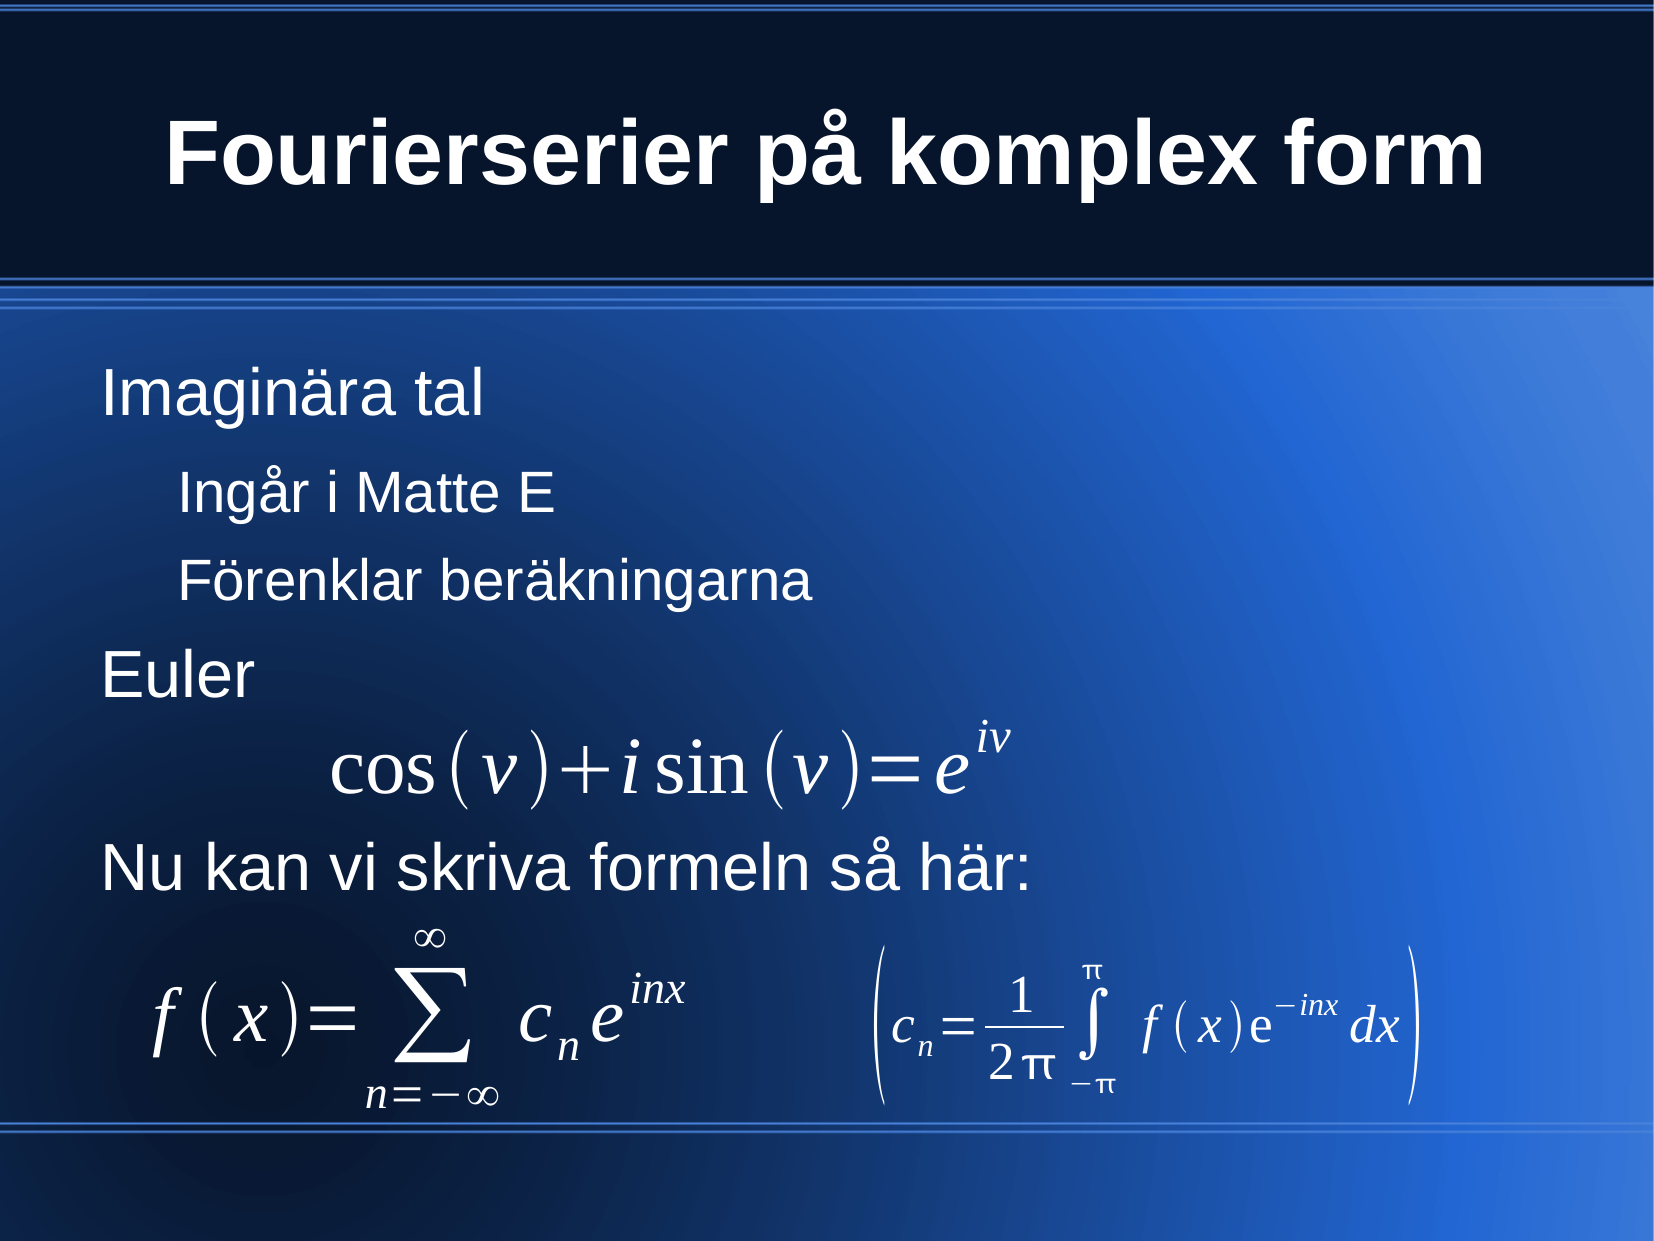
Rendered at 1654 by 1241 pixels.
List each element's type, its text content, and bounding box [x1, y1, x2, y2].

chart [857, 942, 1435, 1109]
chart [308, 711, 1030, 816]
list Imaginära tal Ingår i Matte E Förenklar beräkningarna Euler Nu kan vi skriva formeln så här: [82, 355, 1571, 1043]
title Fourierserier på komplex form [82, 49, 1571, 257]
picture [0, 0, 1654, 1241]
chart [114, 911, 703, 1119]
